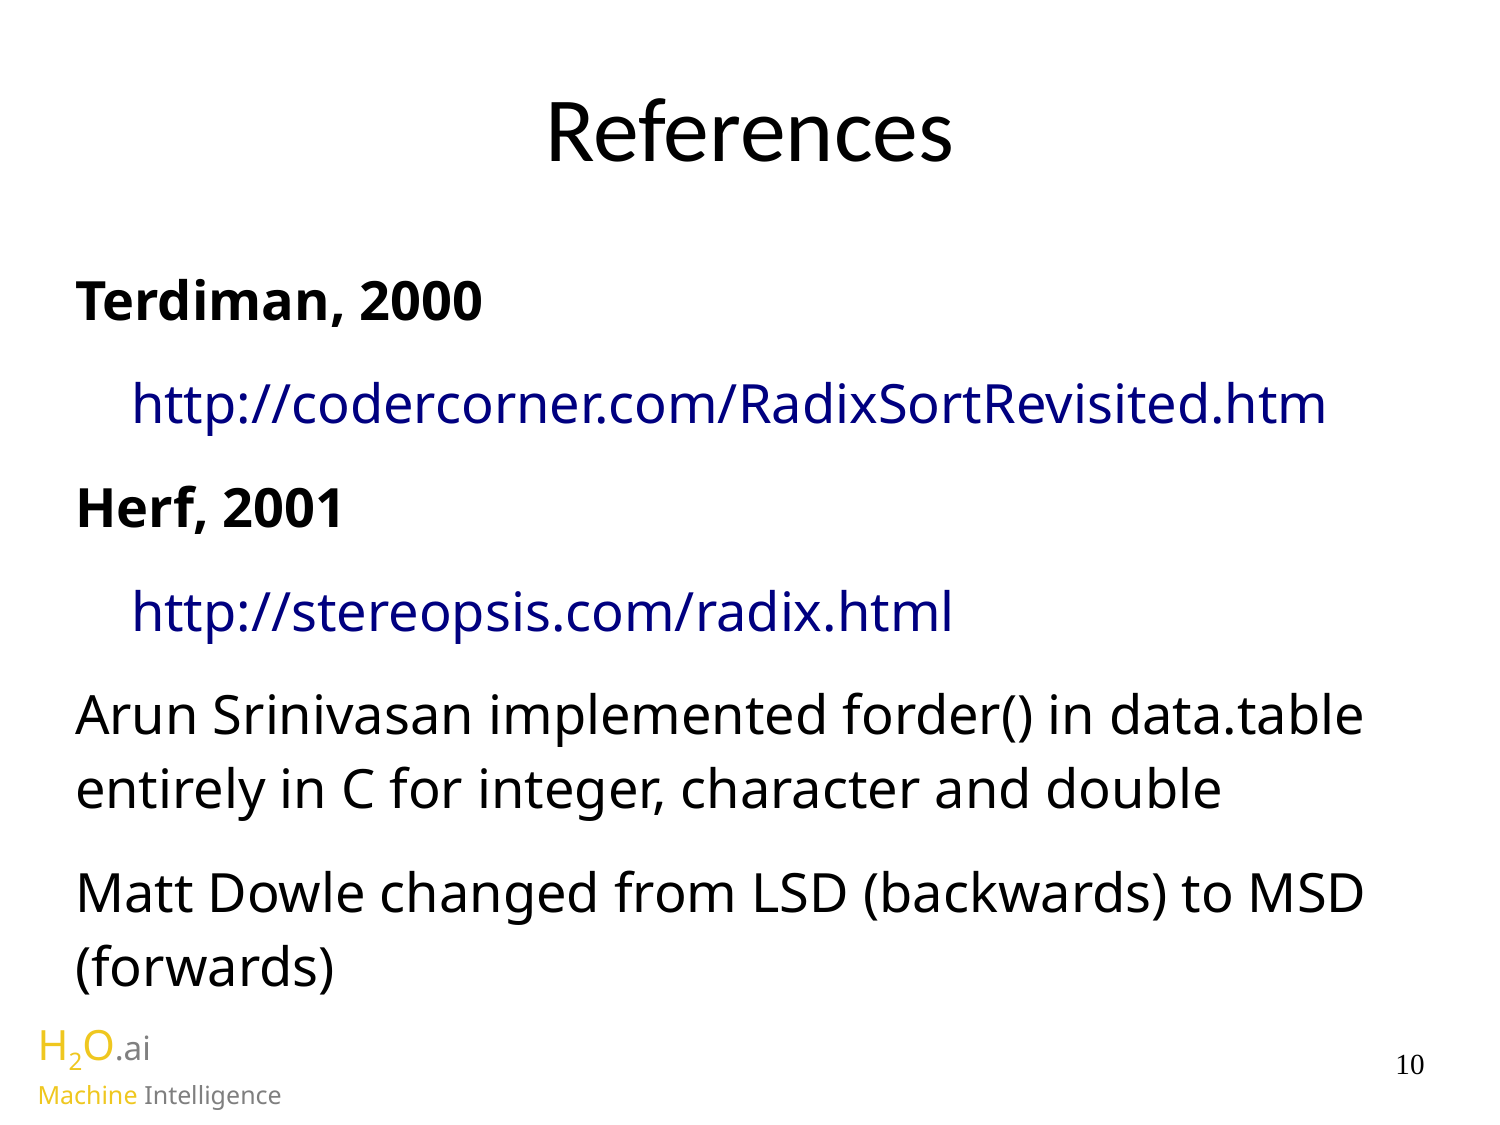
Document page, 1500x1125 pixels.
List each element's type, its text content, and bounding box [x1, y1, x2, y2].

list Terdiman, 2000 http://codercorner.com/RadixSortRevisited.htm Herf, 2001 http://stereopsis.com/radix.html Arun Srinivasan implemented forder() in data.table entirely in C for integer, character and double Matt Dowle changed from LSD (backwards) to MSD (forwards) [75, 262, 1425, 1125]
title References [75, 15, 1425, 262]
